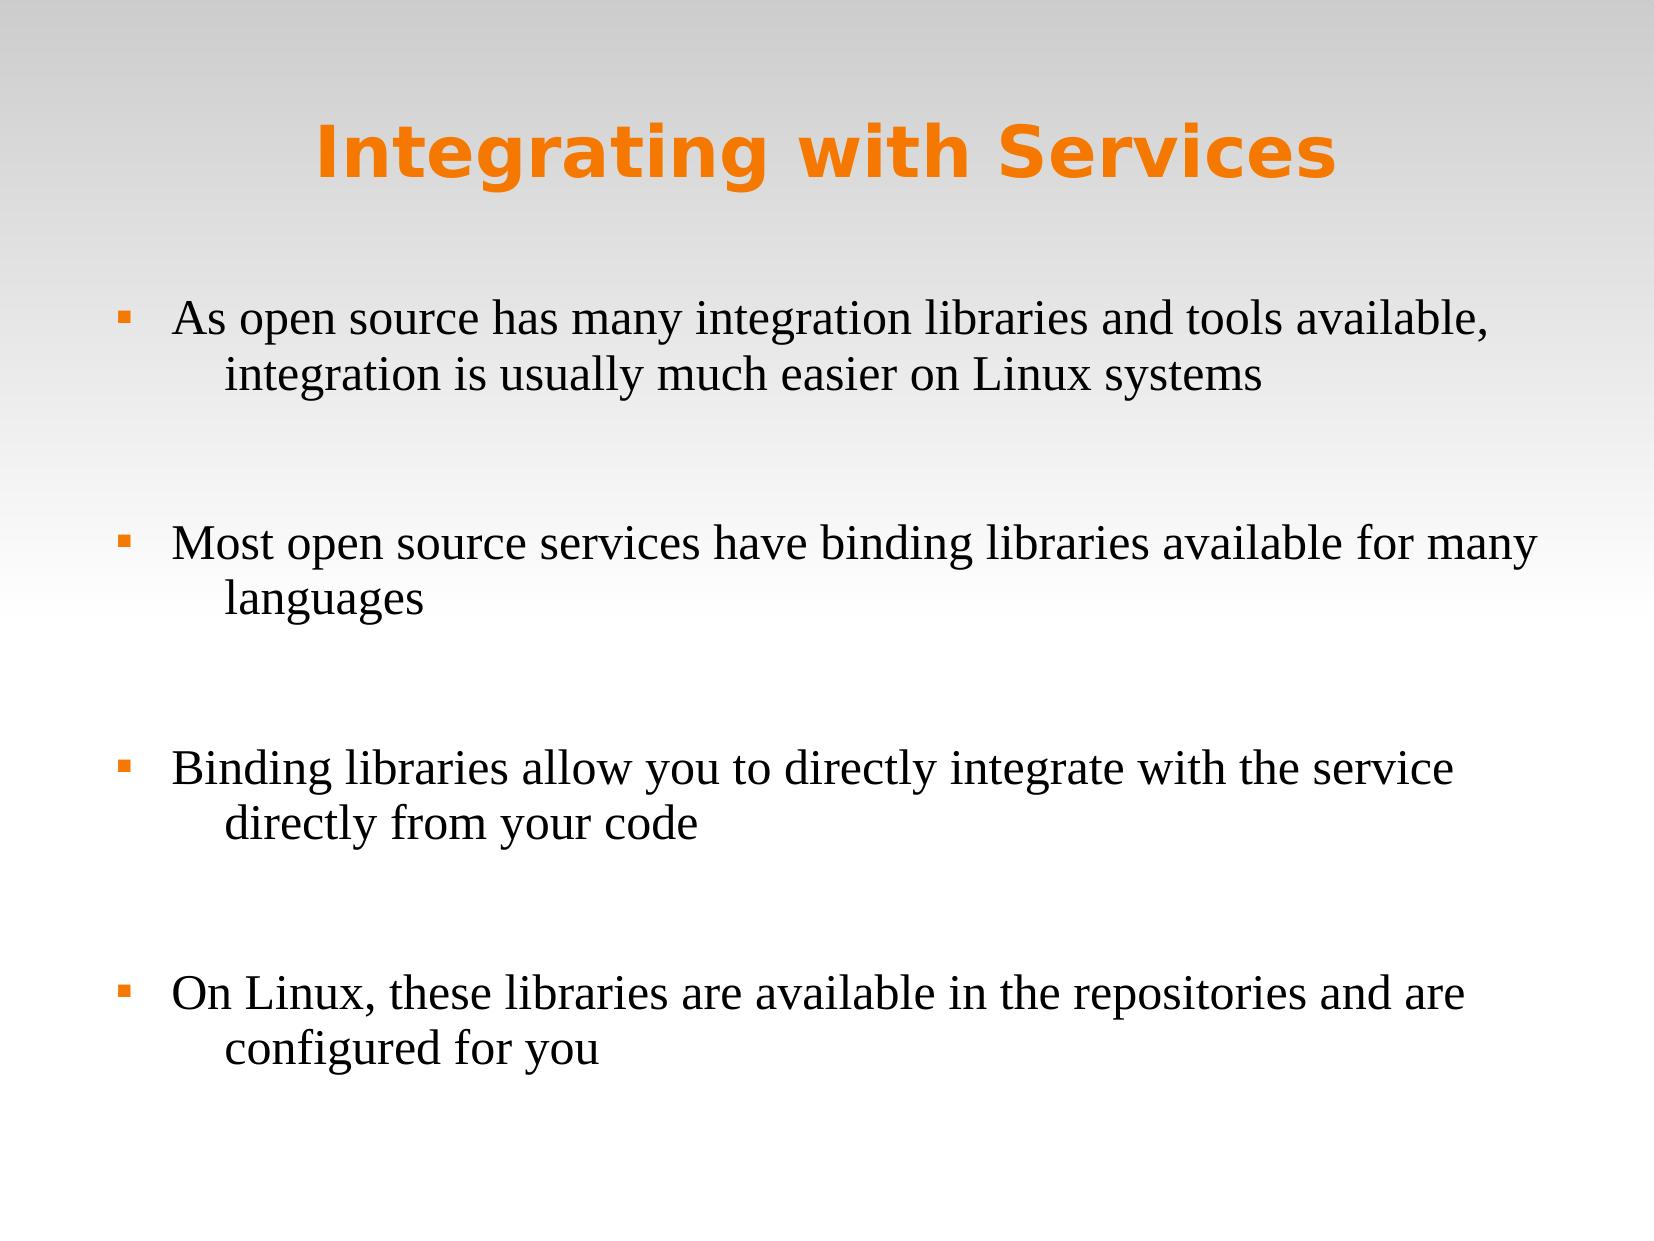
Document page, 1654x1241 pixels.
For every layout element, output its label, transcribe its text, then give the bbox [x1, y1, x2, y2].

title Integrating with Services [82, 49, 1571, 257]
list As open source has many integration libraries and tools available, integration is usually much easier on Linux systems Most open source services have binding libraries available for many languages Binding libraries allow you to directly integrate with the service directly from your code On Linux, these libraries are available in the repositories and are configured for you [82, 290, 1571, 1133]
